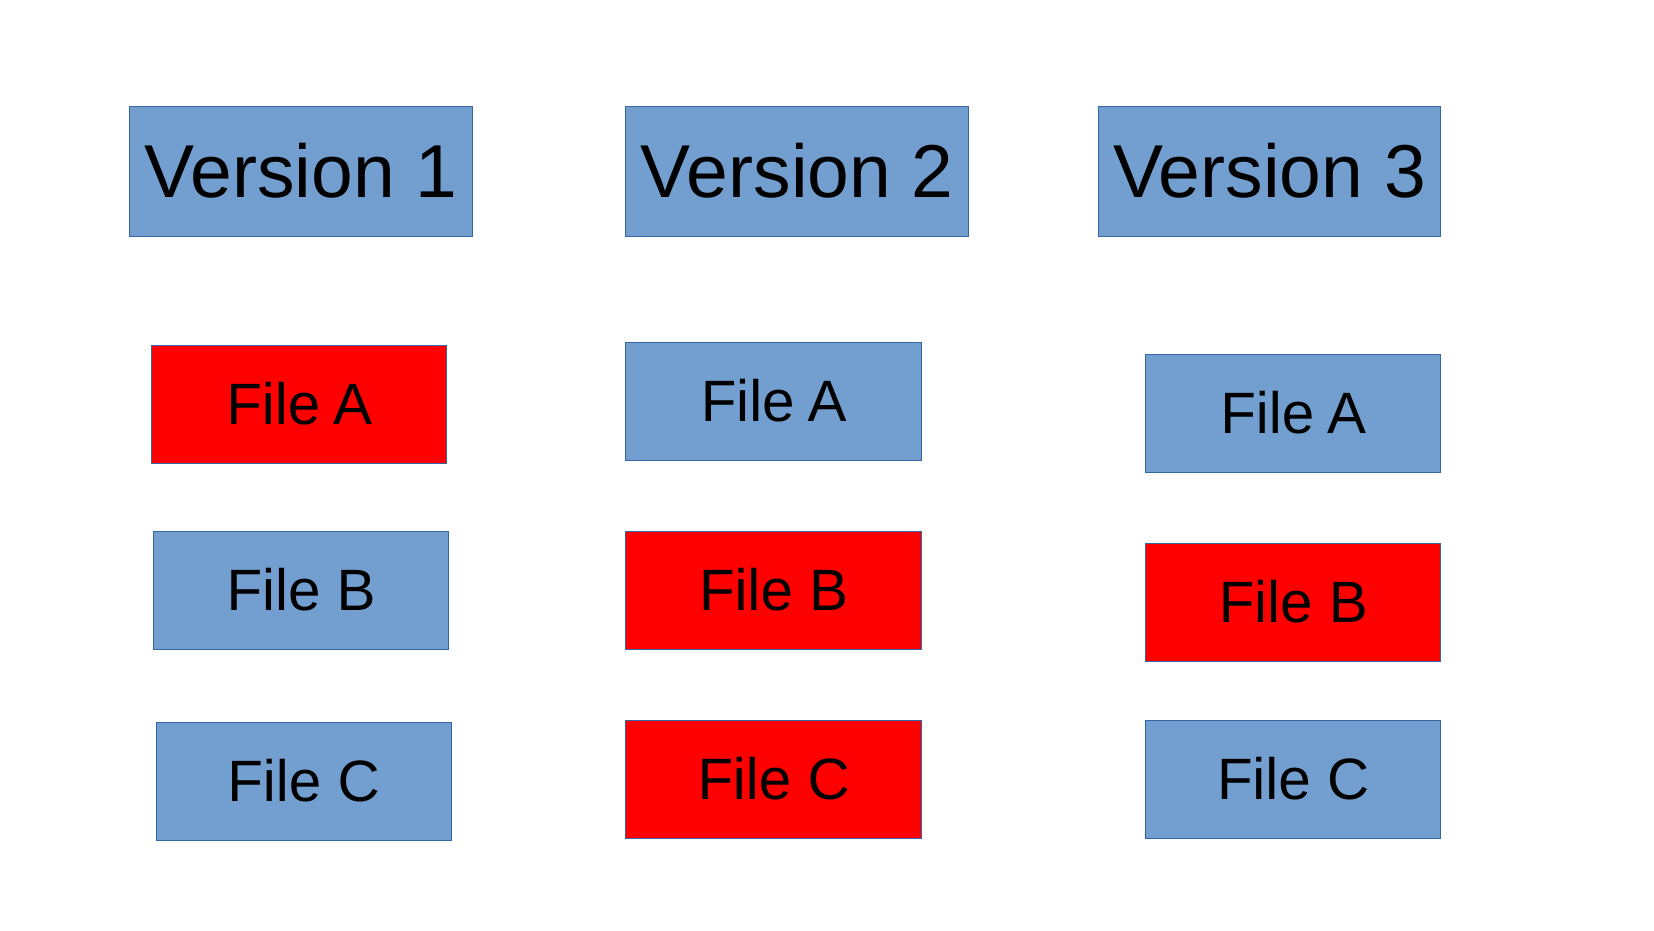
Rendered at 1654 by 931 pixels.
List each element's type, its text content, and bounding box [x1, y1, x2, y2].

text_box File A [151, 345, 447, 464]
text_box Version 1 [129, 106, 473, 237]
text_box File C [1145, 720, 1441, 839]
text_box File B [153, 531, 449, 650]
text_box File A [1145, 354, 1441, 473]
text_box File B [625, 531, 922, 650]
text_box File A [625, 342, 922, 461]
text_box File C [156, 722, 452, 841]
text_box Version 2 [625, 106, 969, 237]
text_box File C [625, 720, 922, 839]
text_box File B [1145, 543, 1441, 662]
text_box Version 3 [1098, 106, 1441, 237]
